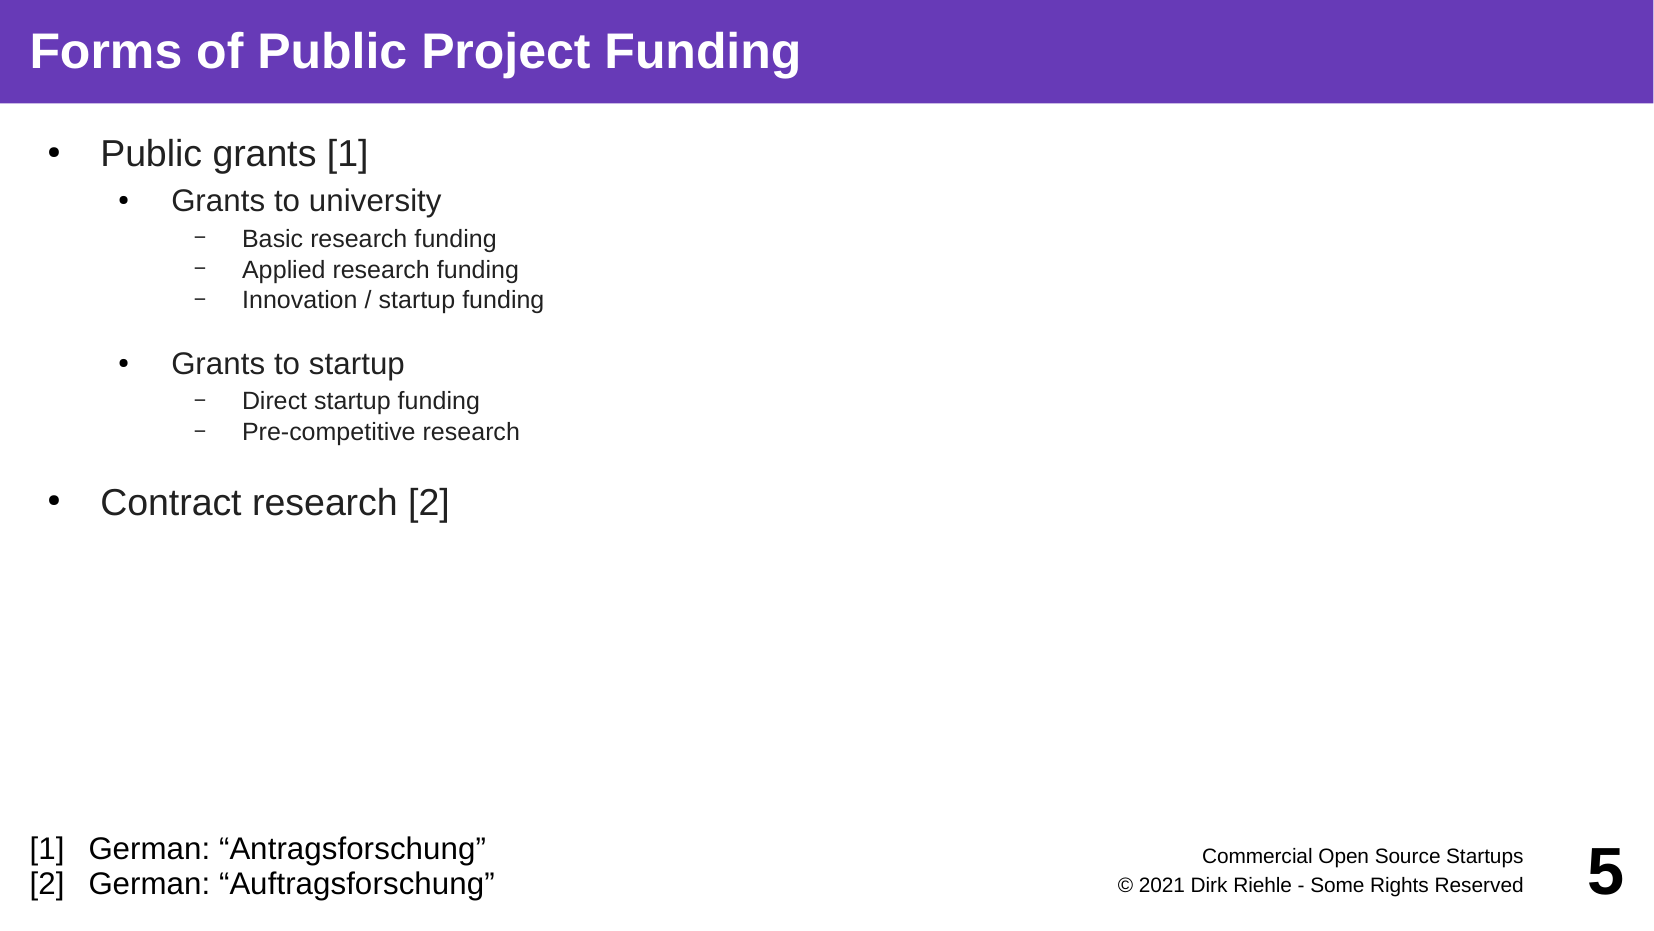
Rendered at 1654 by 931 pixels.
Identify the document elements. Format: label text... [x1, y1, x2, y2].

list Public grants [1] Grants to university Basic research funding Applied research funding Innovation / startup funding Grants to startup Direct startup funding Pre-competitive research Contract research [2] [29, 132, 1625, 813]
text_box [1] German: “Antragsforschung” [2] German: “Auftragsforschung” [0, 693, 1182, 931]
title Forms of Public Project Funding [0, 0, 1654, 104]
